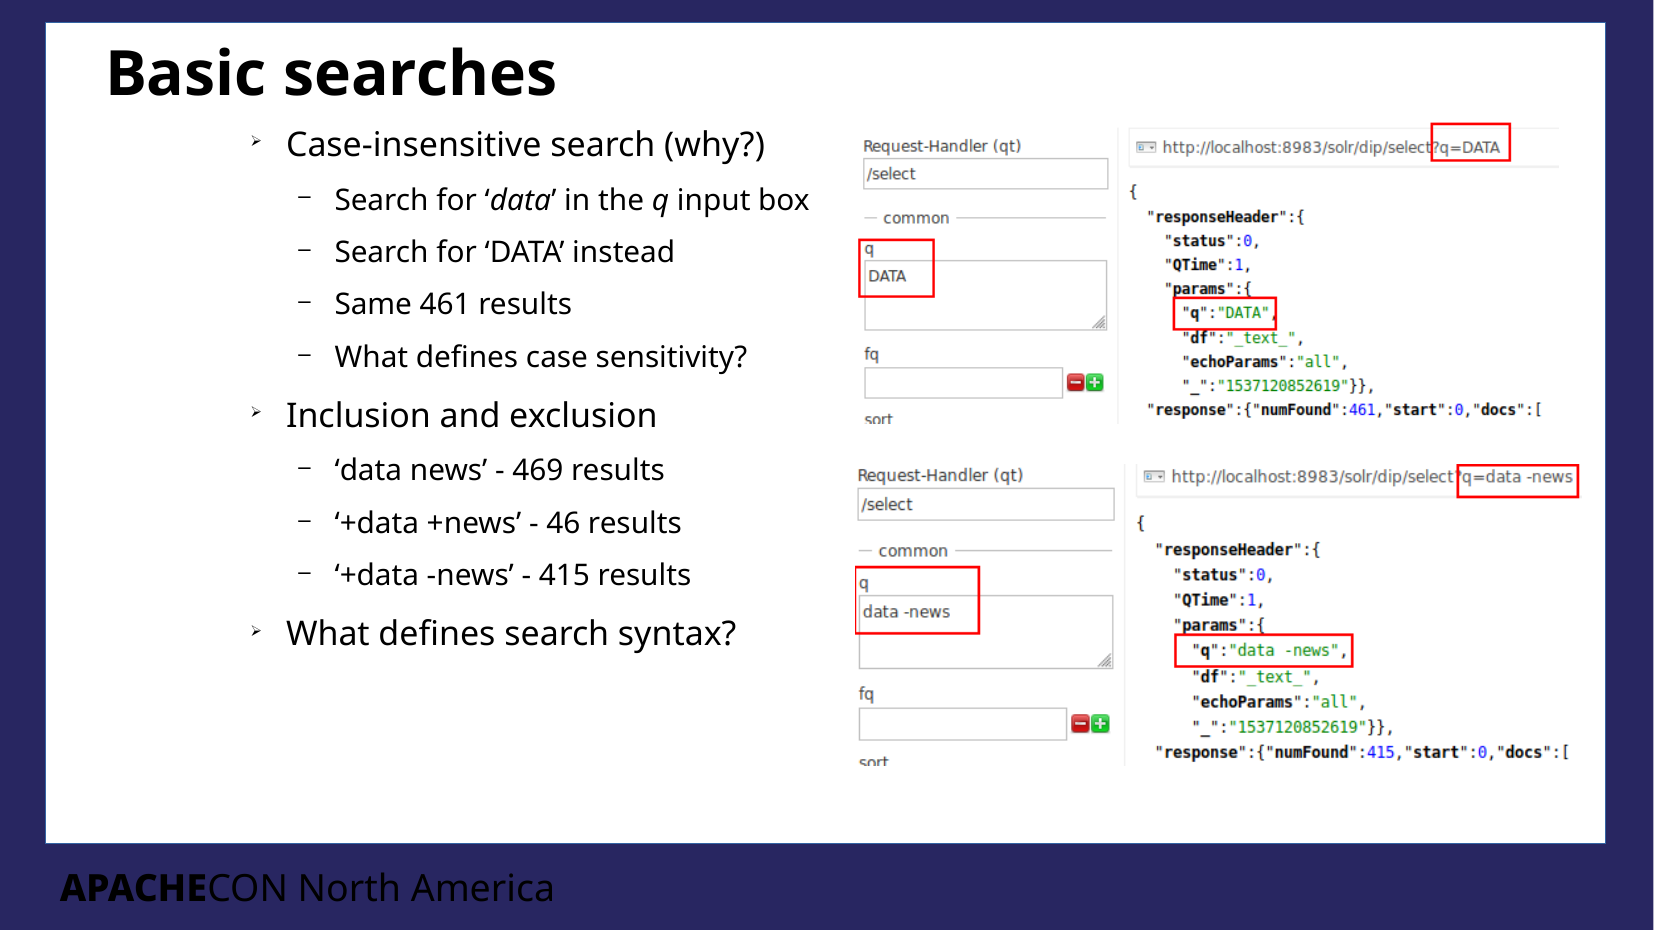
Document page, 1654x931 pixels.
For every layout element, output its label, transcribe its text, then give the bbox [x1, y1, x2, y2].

title Basic searches [105, 32, 1546, 110]
list Case-insensitive search (why?) Search for ‘data’ in the q input box Search for ‘DATA’ instead Same 461 results What defines case sensitivity? Inclusion and exclusion ‘data news’ - 469 results ‘+data +news’ - 46 results ‘+data -news’ - 415 results What defines search syntax? [83, 120, 811, 656]
picture [855, 464, 1582, 766]
picture [857, 119, 1559, 424]
